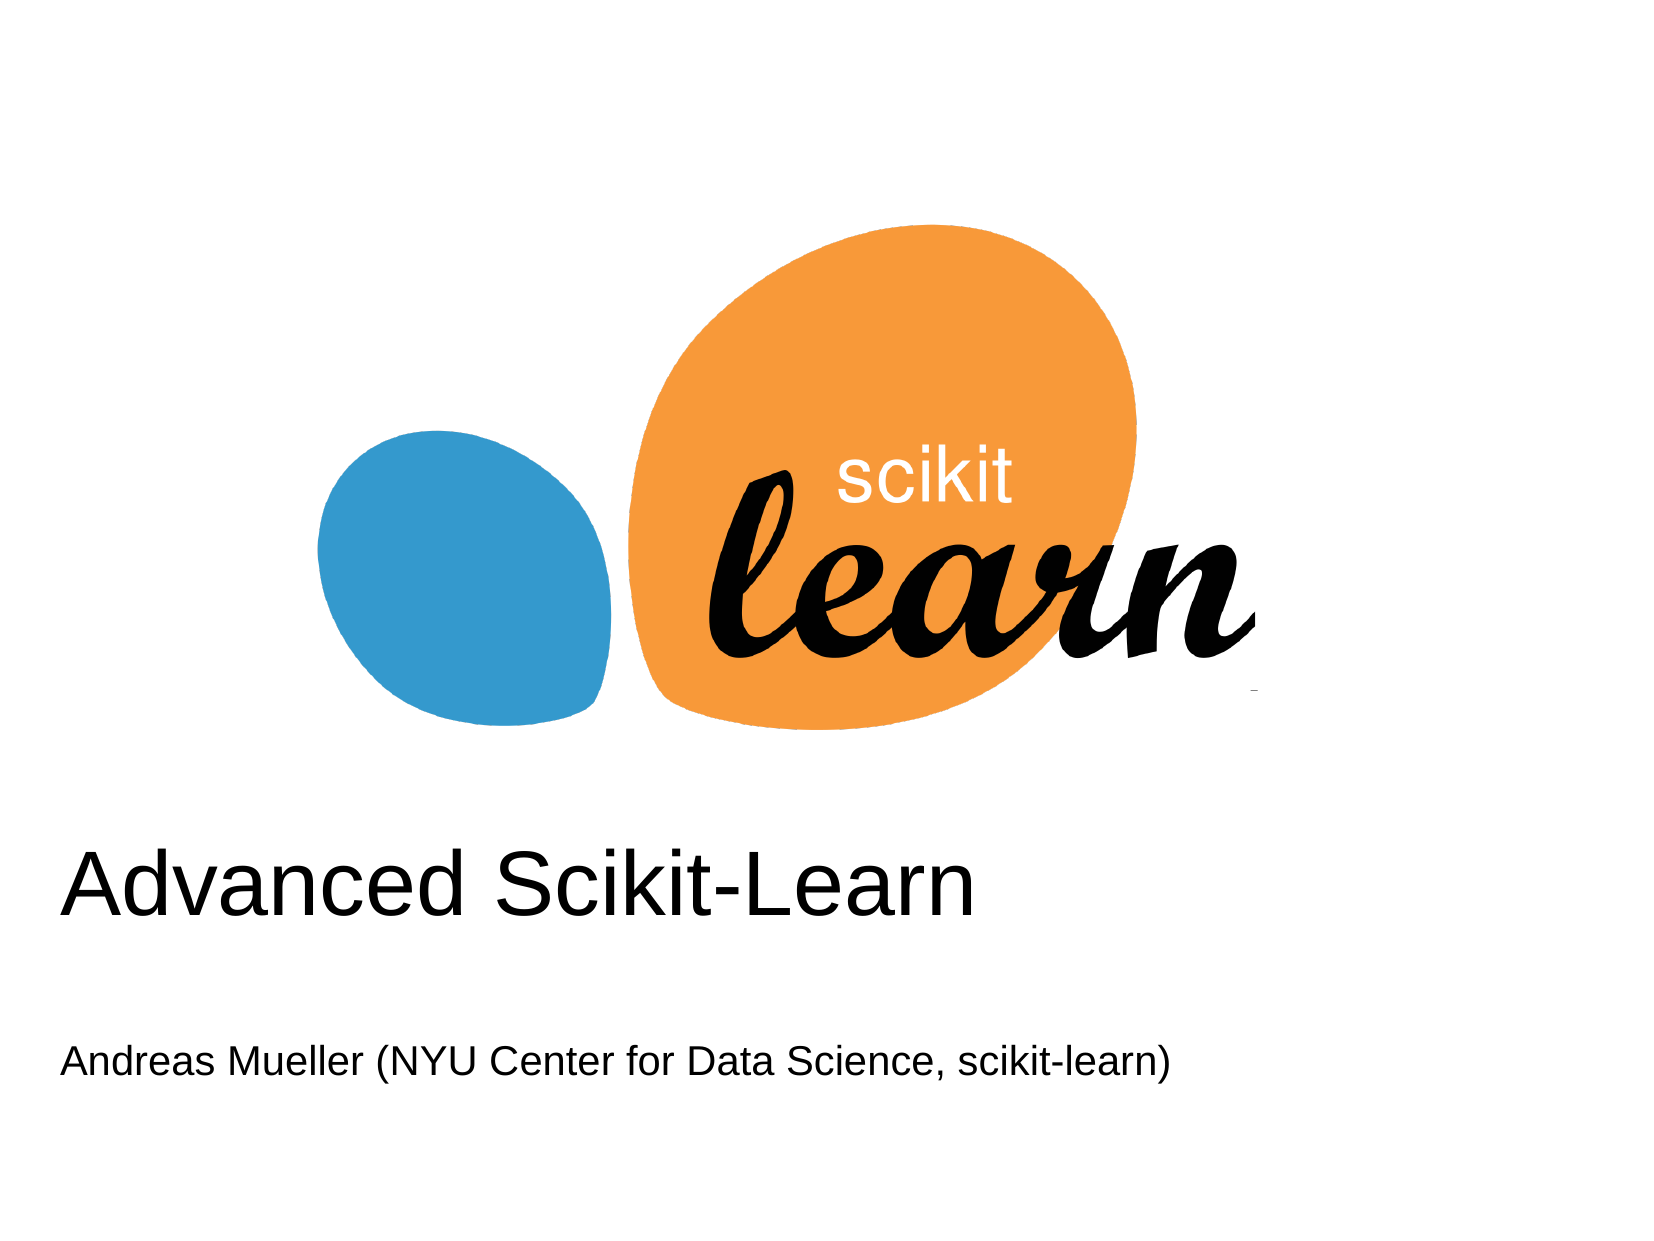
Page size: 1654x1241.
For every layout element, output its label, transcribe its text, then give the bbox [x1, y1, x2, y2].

picture [296, 104, 1276, 761]
title Advanced Scikit-Learn Andreas Mueller (NYU Center for Data Science, scikit-learn) [60, 832, 1549, 1085]
